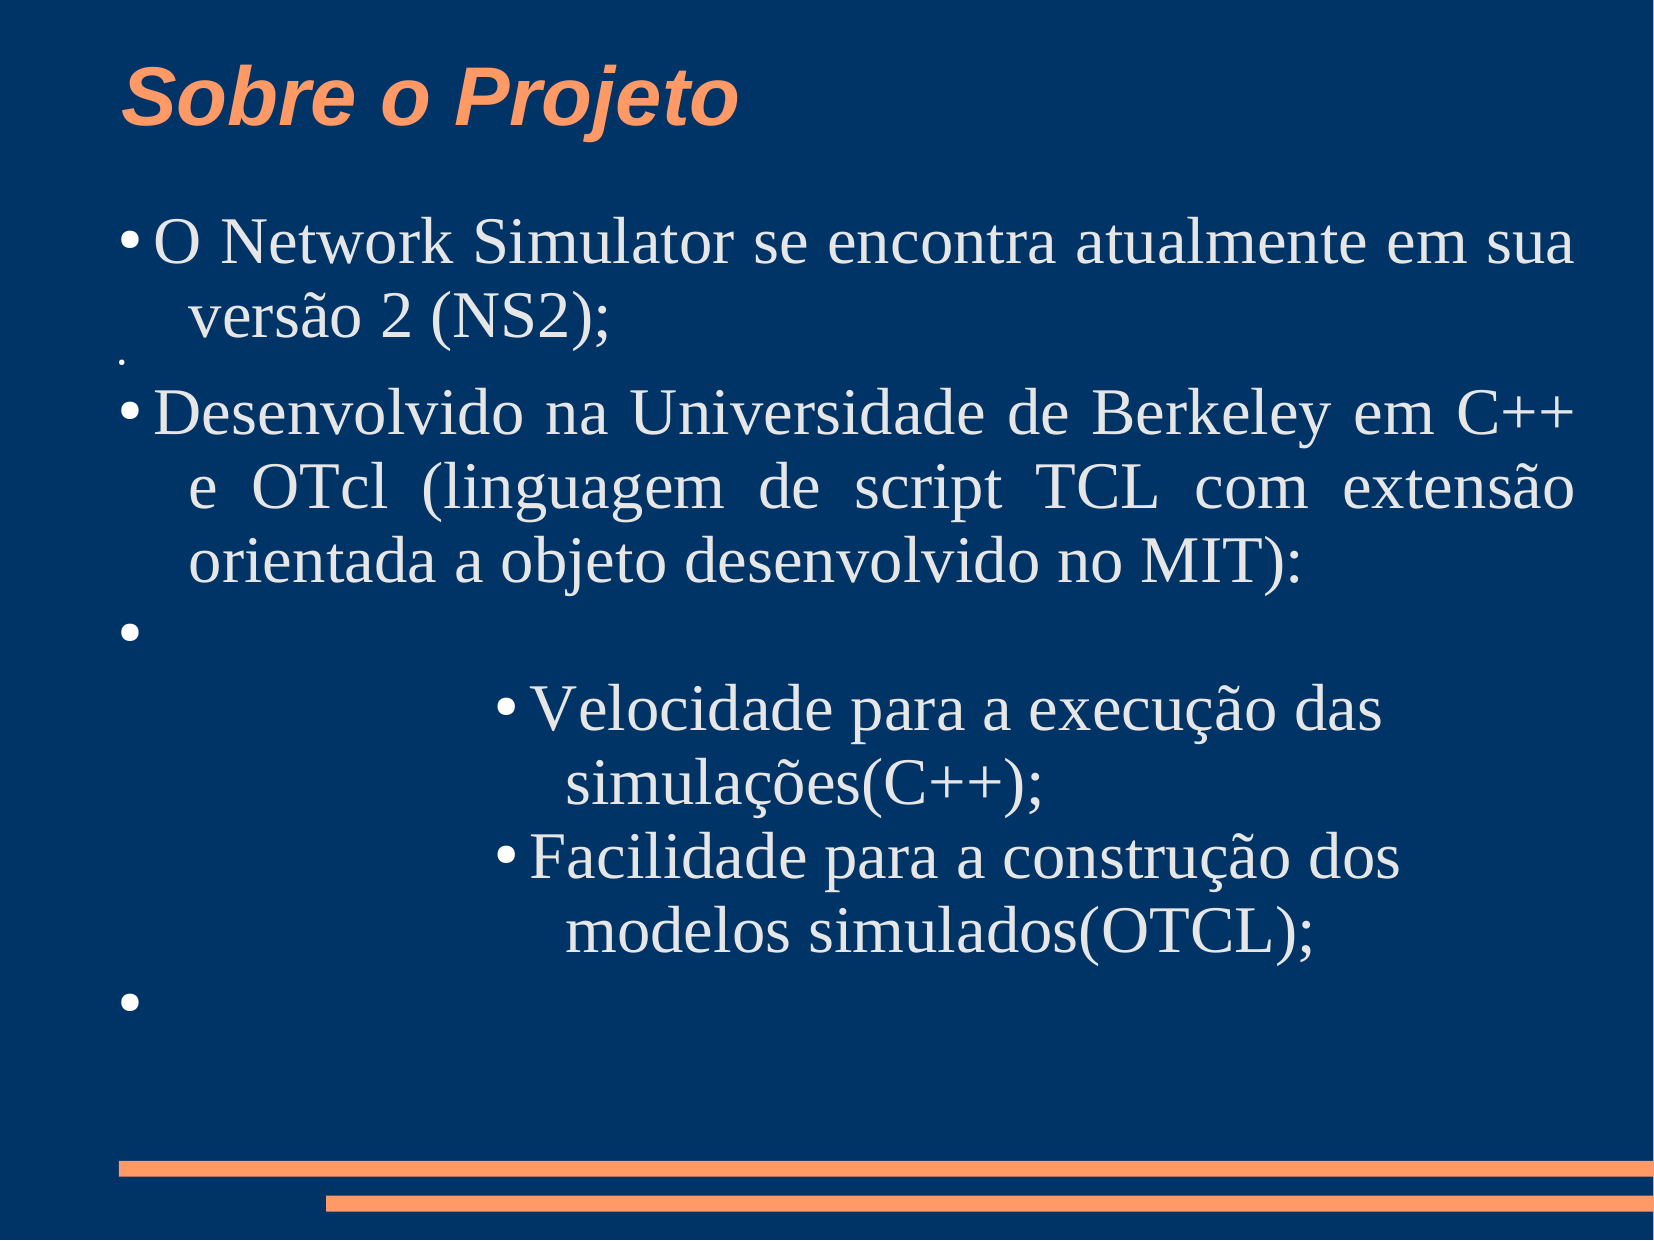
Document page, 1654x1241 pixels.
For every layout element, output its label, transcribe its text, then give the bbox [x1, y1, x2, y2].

title Sobre o Projeto [121, 0, 1534, 201]
list O Network Simulator se encontra atualmente em sua versão 2 (NS2); Desenvolvido na Universidade de Berkeley em C++ e OTcl (linguagem de script TCL com extensão orientada a objeto desenvolvido no MIT): Velocidade para a execução das simulações(C++); Facilidade para a construção dos modelos simulados(OTCL); [47, 203, 1579, 1162]
